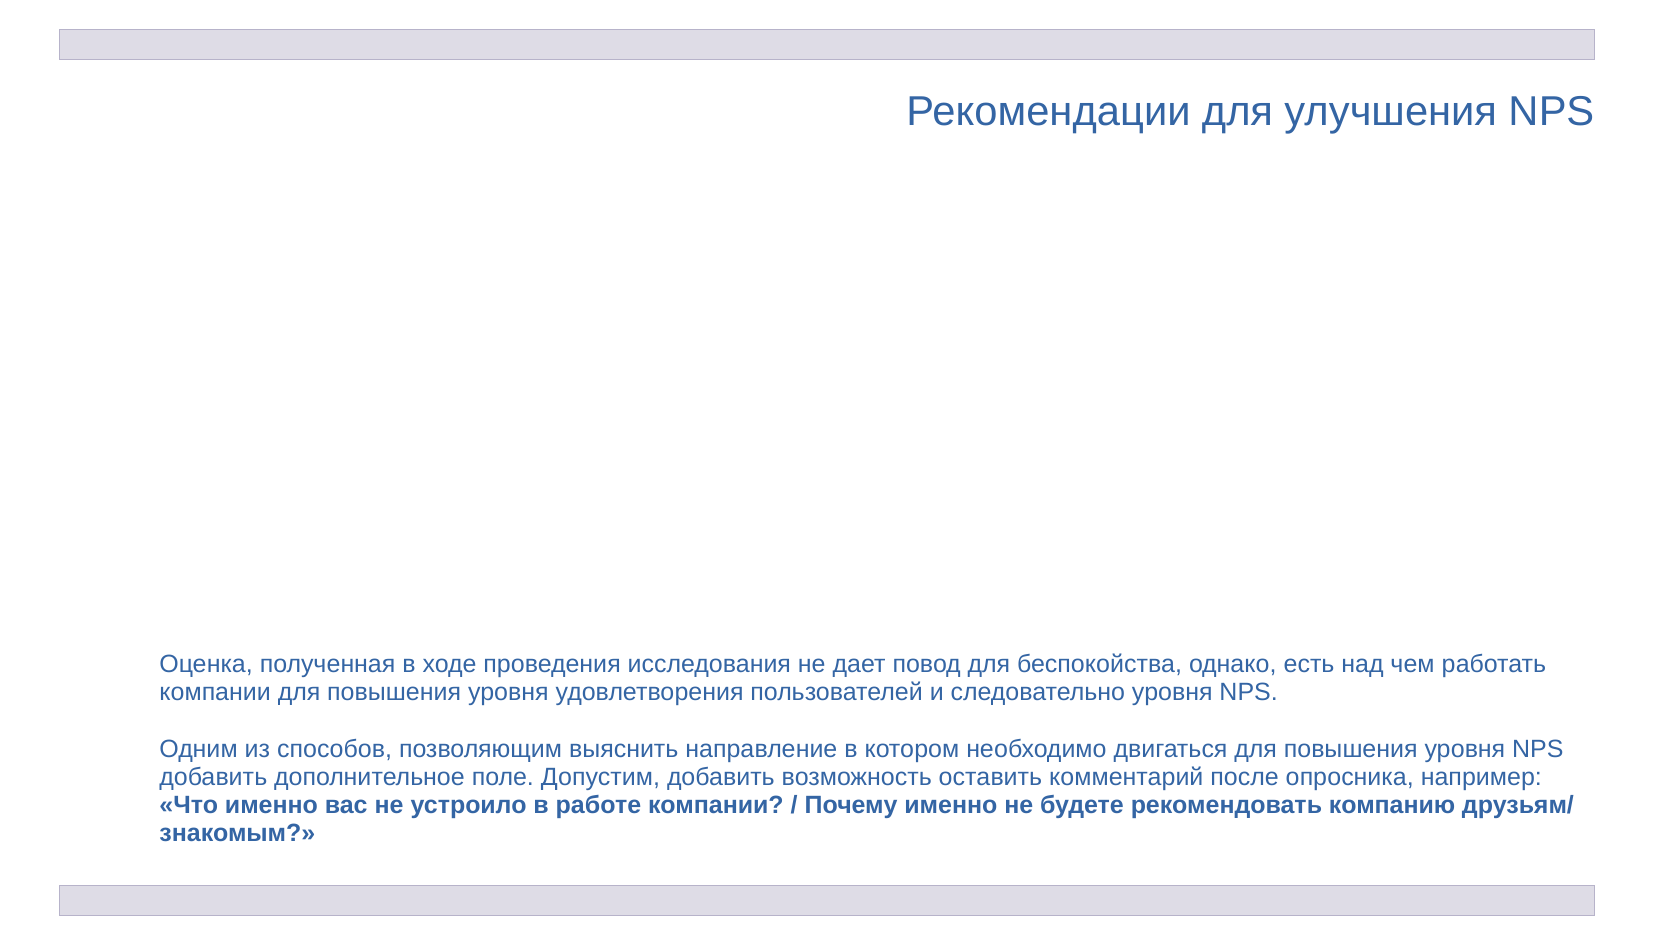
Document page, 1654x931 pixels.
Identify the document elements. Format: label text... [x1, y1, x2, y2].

list Оценка, полученная в ходе проведения исследования не дает повод для беспокойства, однако, есть над чем работать компании для повышения уровня удовлетворения пользователей и следовательно уровня NPS. Одним из способов, позволяющим выяснить направление в котором необходимо двигаться для повышения уровня NPS добавить дополнительное поле. Допустим, добавить возможность оставить комментарий после опросника, например: «Что именно вас не устроило в работе компании? / Почему именно не будете рекомендовать компанию друзьям/ знакомым?» [88, 649, 1595, 857]
text_box [59, 29, 1595, 60]
text_box [59, 885, 1595, 916]
title Рекомендации для улучшения NPS [106, 73, 1595, 148]
